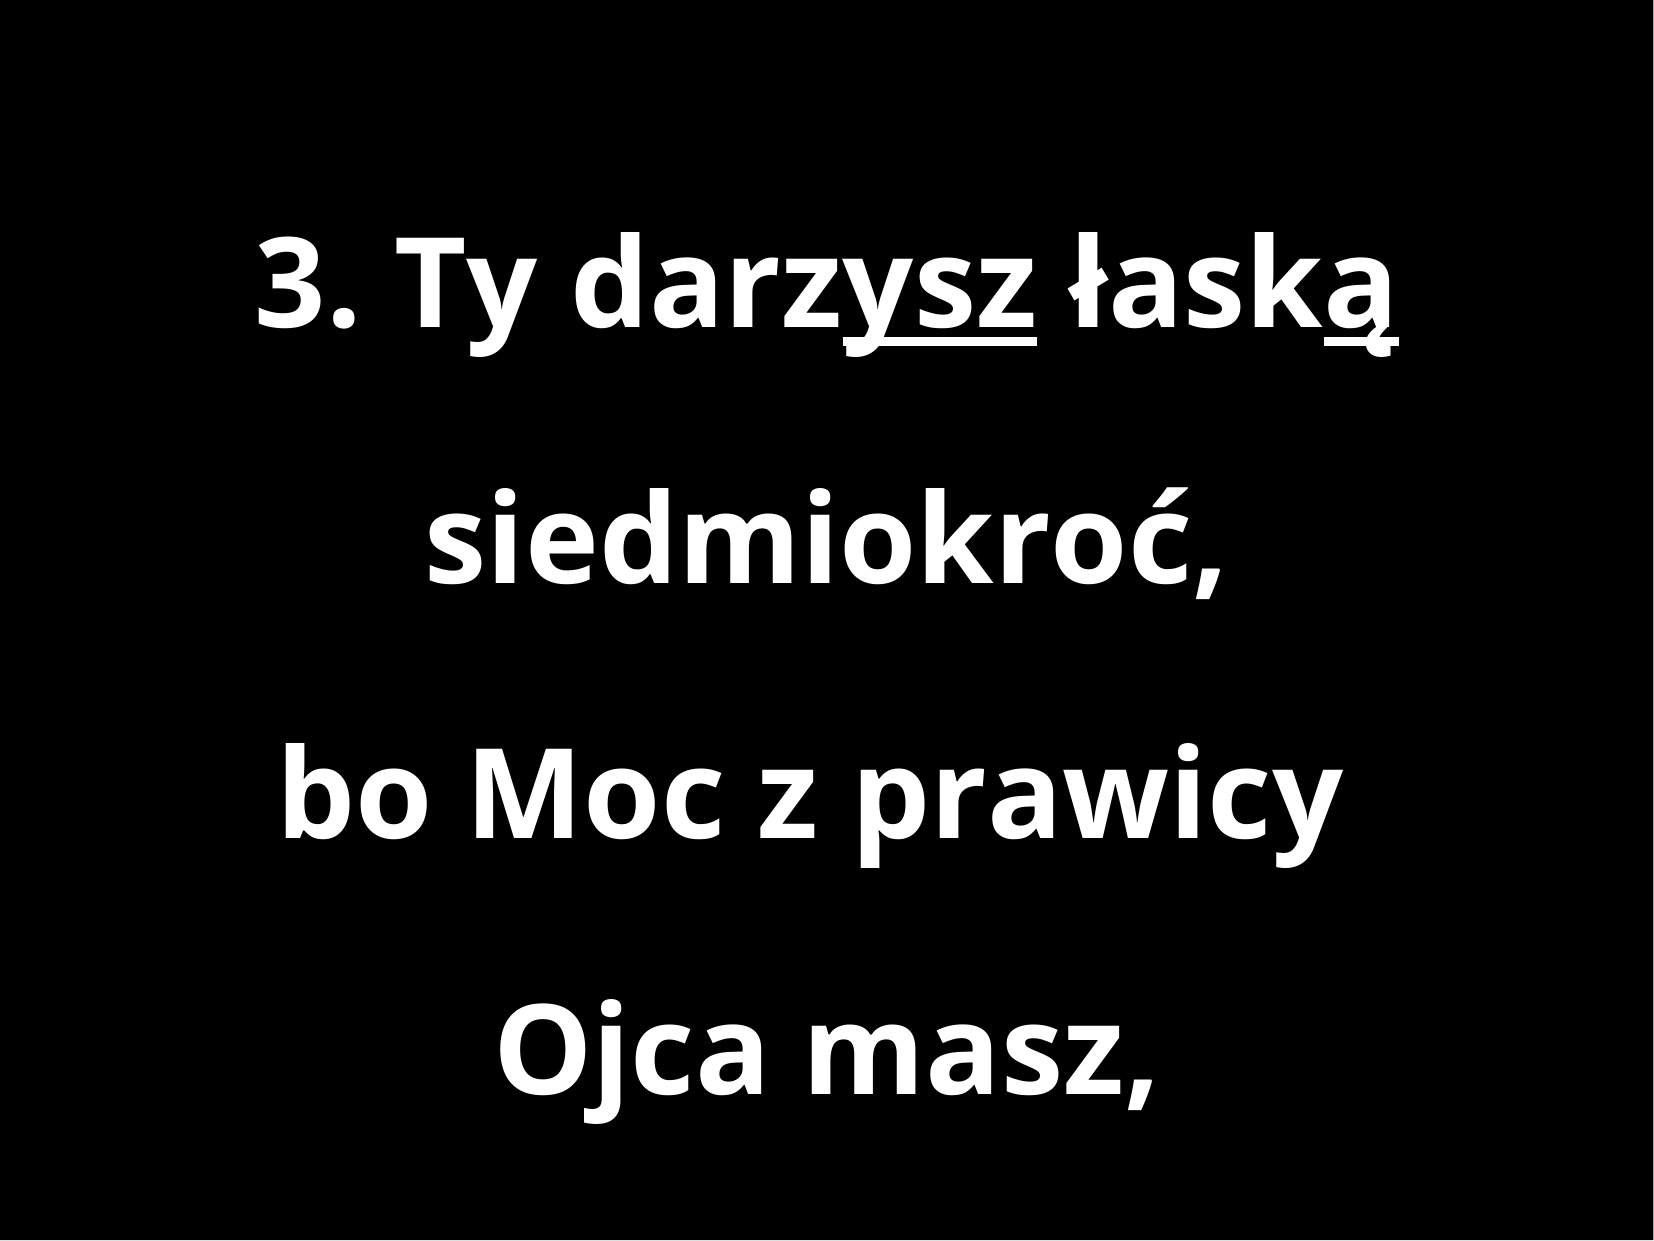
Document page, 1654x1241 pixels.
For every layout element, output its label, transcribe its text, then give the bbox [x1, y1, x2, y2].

title 3. Ty darzysz łaską siedmiokroć, bo Moc z prawicy Ojca masz, [0, 0, 1654, 1241]
